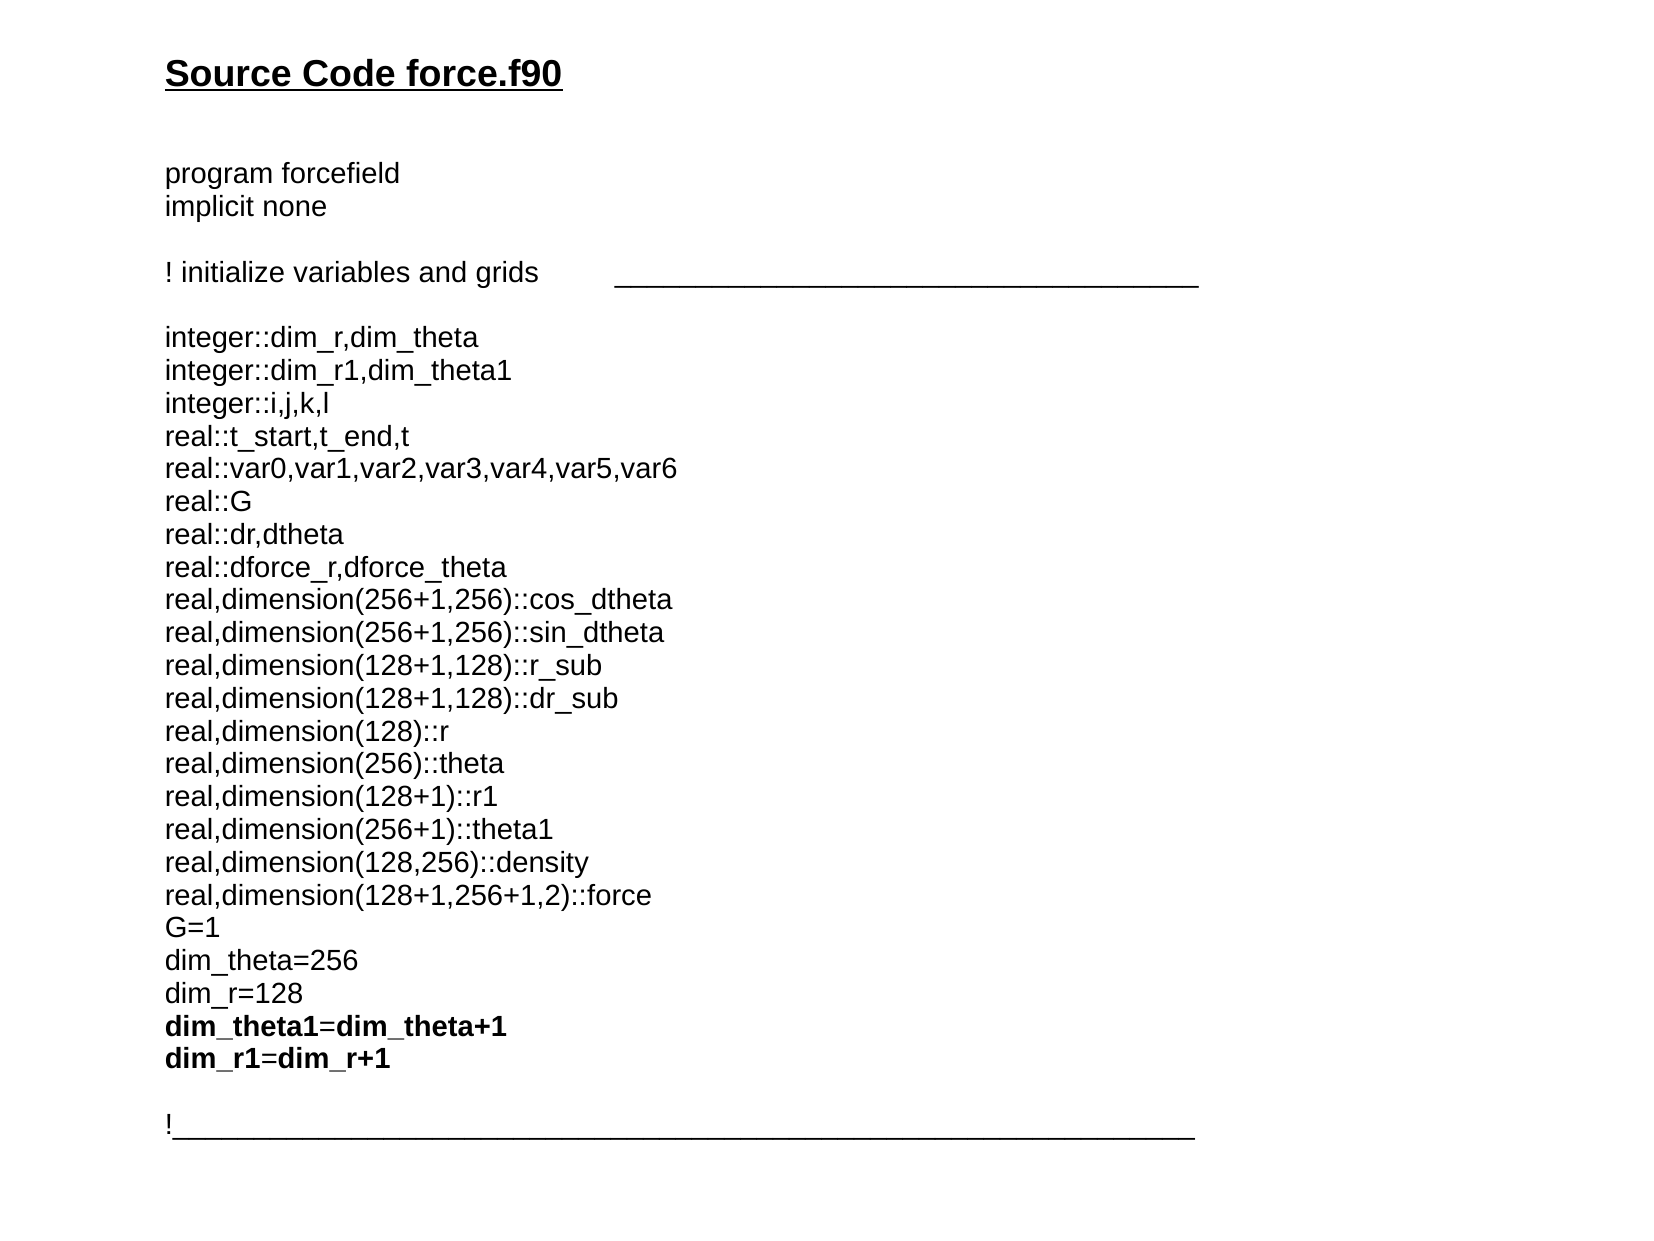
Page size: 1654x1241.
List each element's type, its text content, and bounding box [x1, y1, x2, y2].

text_box program forcefield implicit none ! initialize variables and grids ____________________________________ integer::dim_r,dim_theta integer::dim_r1,dim_theta1 integer::i,j,k,l real::t_start,t_end,t real::var0,var1,var2,var3,var4,var5,var6 real::G real::dr,dtheta real::dforce_r,dforce_theta real,dimension(256+1,256)::cos_dtheta real,dimension(256+1,256)::sin_dtheta real,dimension(128+1,128)::r_sub real,dimension(128+1,128)::dr_sub real,dimension(128)::r real,dimension(256)::theta real,dimension(128+1)::r1 real,dimension(256+1)::theta1 real,dimension(128,256)::density real,dimension(128+1,256+1,2)::force G=1 dim_theta=256 dim_r=128 dim_theta1=dim_theta+1 dim_r1=dim_r+1 !_______________________________________________________________ [150, 150, 1501, 1149]
text_box Source Code force.f90 [150, 45, 1501, 102]
